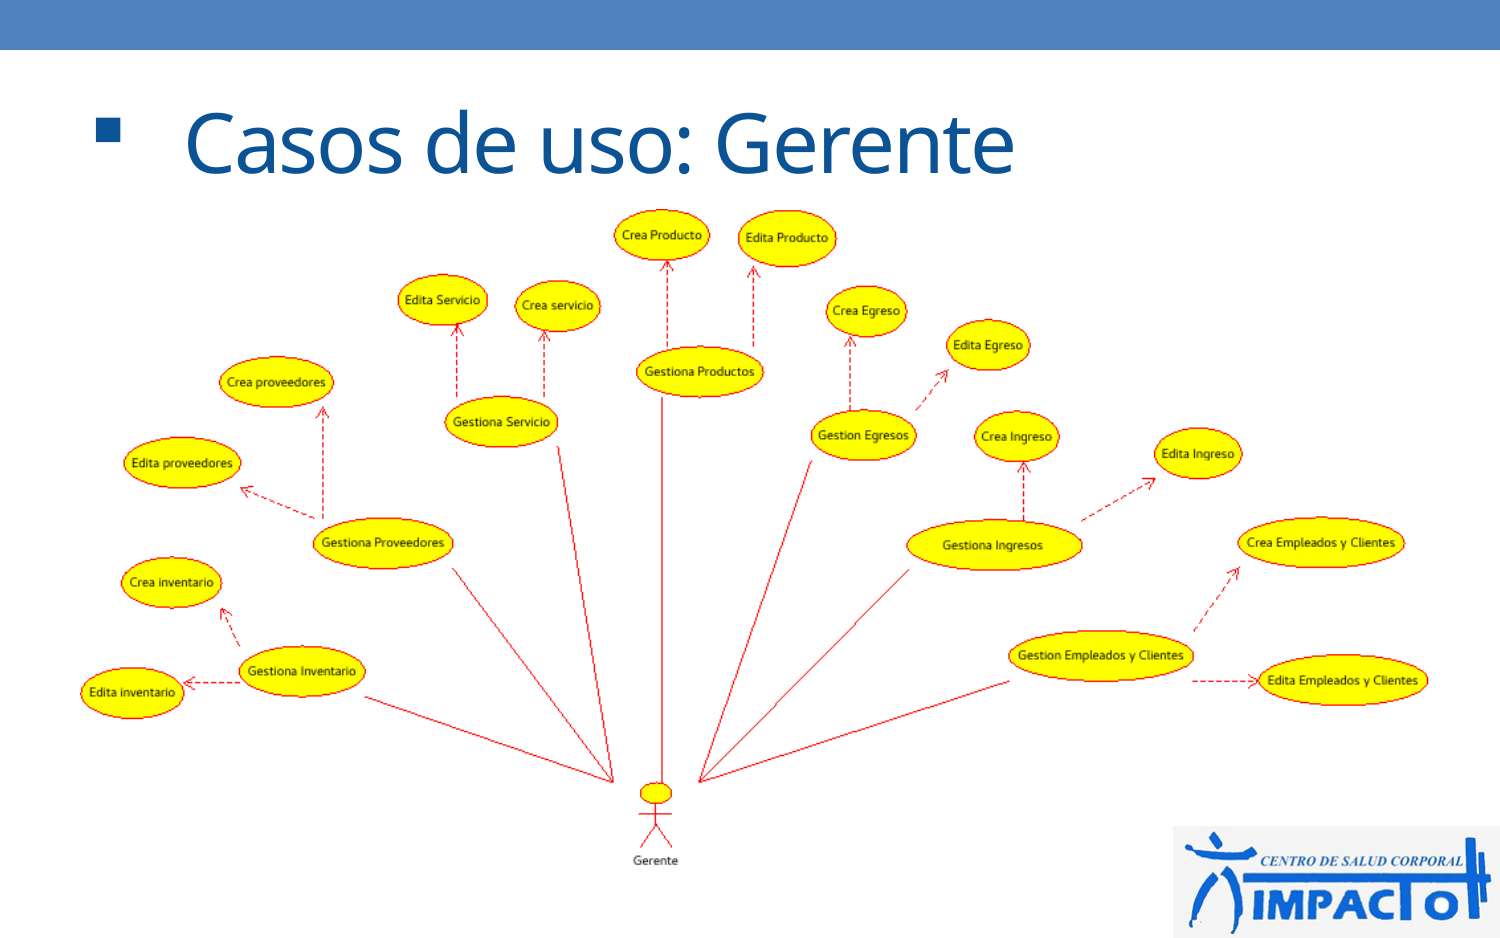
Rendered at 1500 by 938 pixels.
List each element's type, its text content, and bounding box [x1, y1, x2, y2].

picture [80, 209, 1500, 938]
text_box Casos de uso: Gerente [74, 72, 1425, 209]
